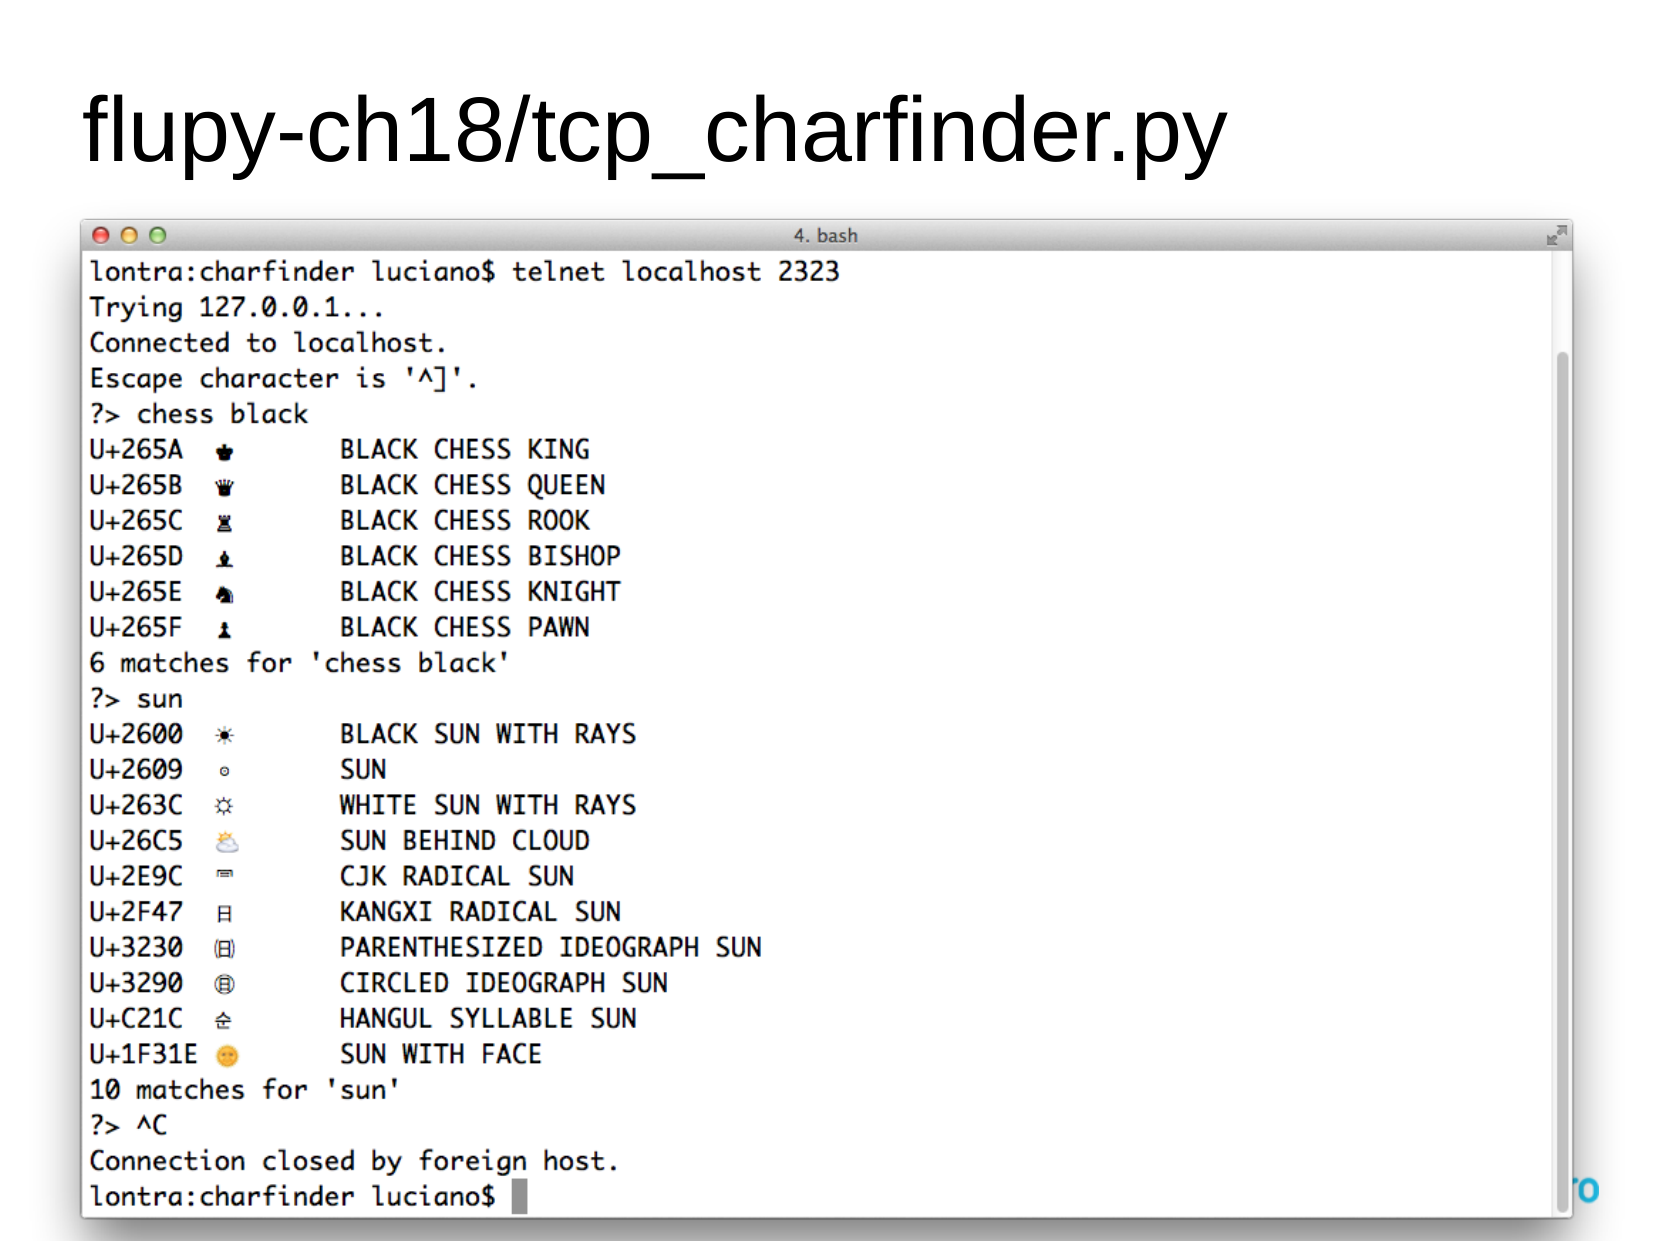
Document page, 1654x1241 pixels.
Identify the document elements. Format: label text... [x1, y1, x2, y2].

picture [0, 170, 1654, 1241]
title flupy-ch18/tcp_charfinder.py [82, 49, 1571, 170]
